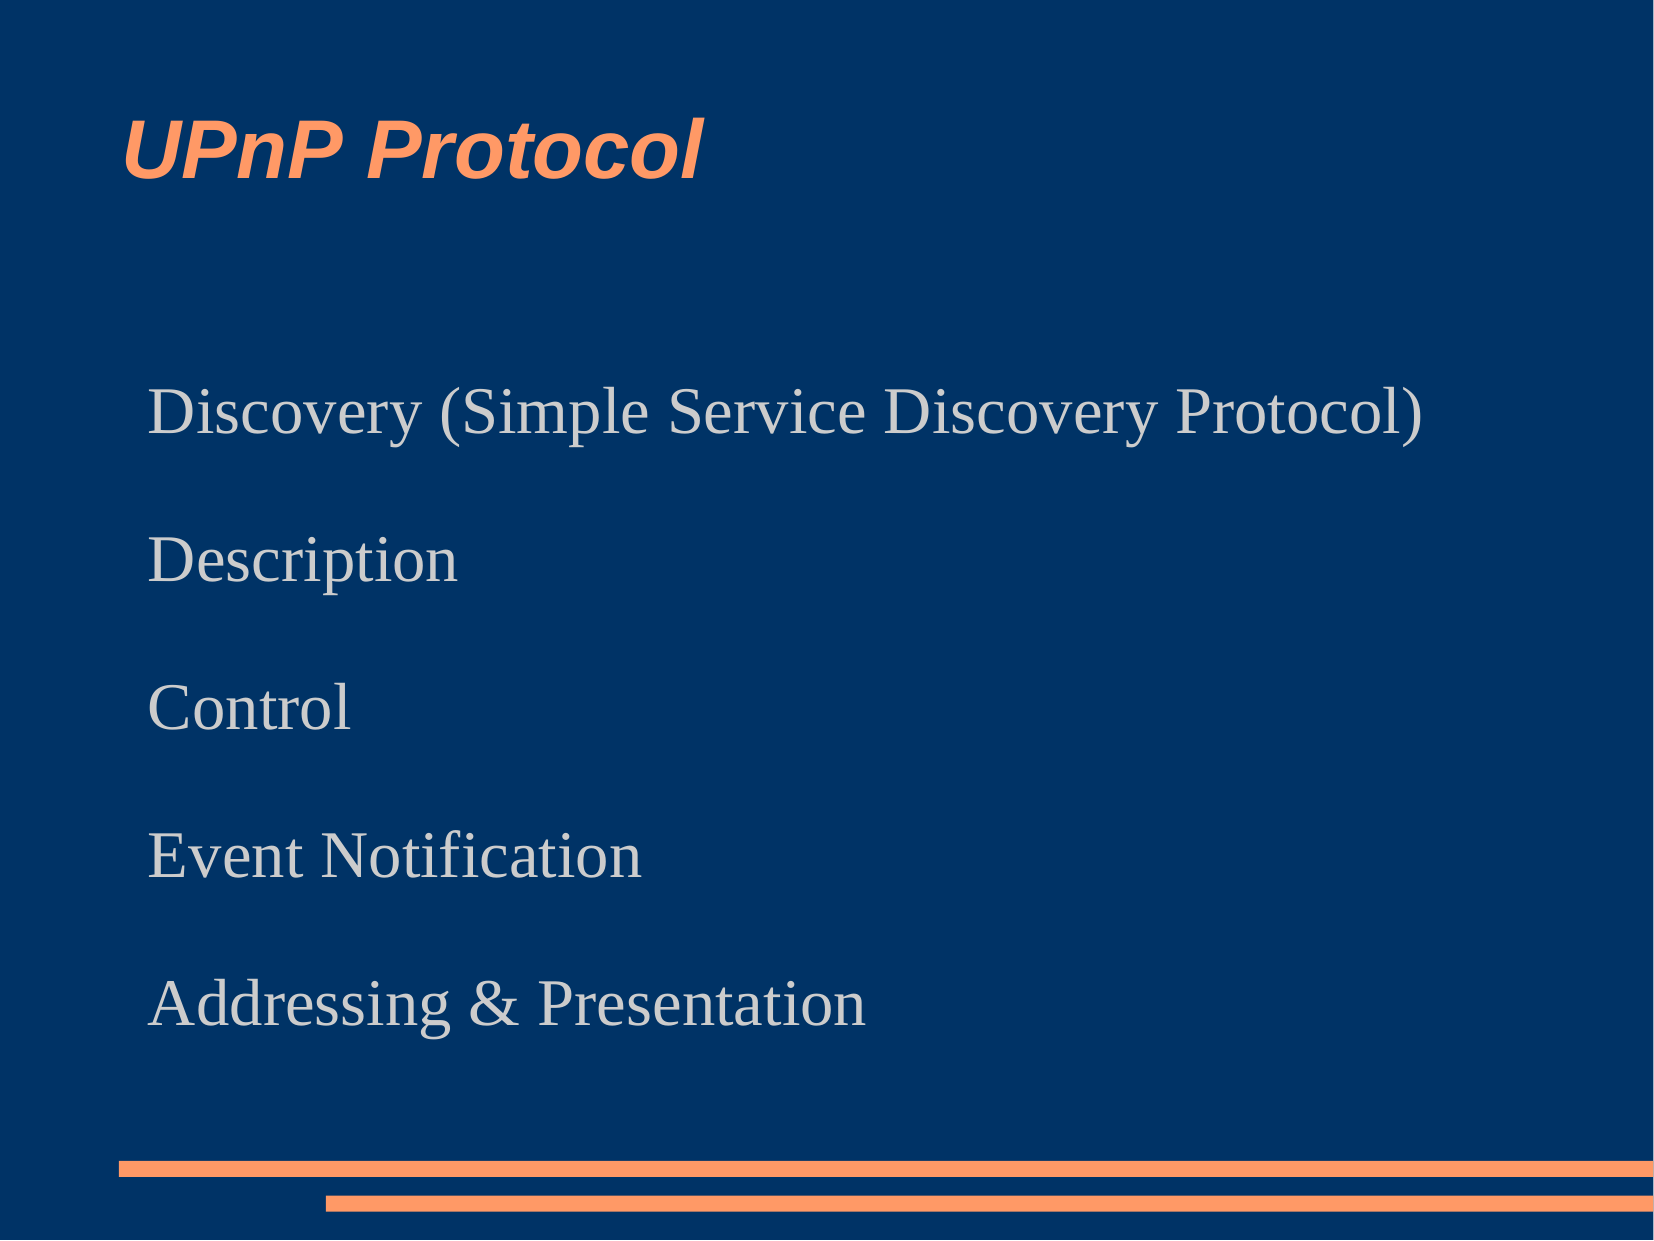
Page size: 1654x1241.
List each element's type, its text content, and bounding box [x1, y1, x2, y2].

subtitle Discovery (Simple Service Discovery Protocol) Description Control Event Notification Addressing & Presentation [112, 272, 1552, 1068]
title UPnP Protocol [121, 53, 1534, 247]
